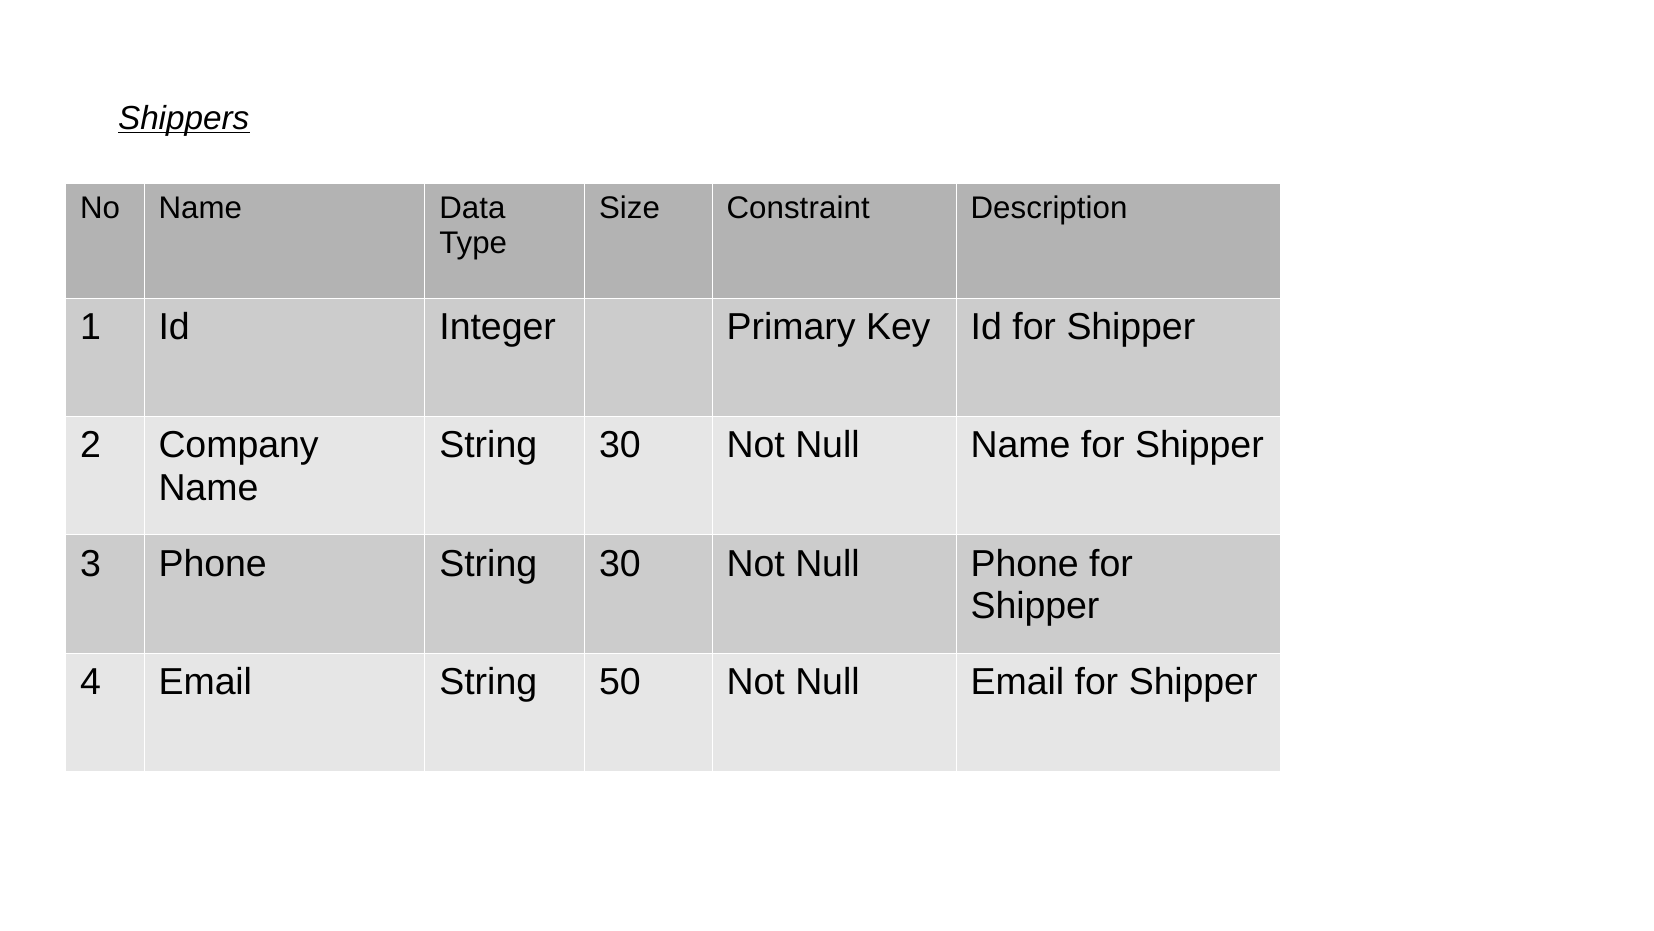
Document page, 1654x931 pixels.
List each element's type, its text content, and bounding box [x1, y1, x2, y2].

table_cell Primary Key [713, 299, 956, 416]
table_cell Email for Shipper [957, 654, 1280, 771]
table_cell [585, 299, 712, 416]
table_cell Company Name [145, 417, 424, 534]
table_cell 1 [66, 299, 144, 416]
table_cell Name for Shipper [957, 417, 1280, 534]
table_header Name [145, 184, 424, 298]
table_cell Phone for Shipper [957, 535, 1280, 653]
table_header Constraint [713, 184, 956, 298]
table_cell 2 [66, 417, 144, 534]
table_cell Not Null [713, 417, 956, 534]
table_cell Integer [425, 299, 584, 416]
table_cell 3 [66, 535, 144, 653]
table_cell 50 [585, 654, 712, 771]
table_cell 30 [585, 417, 712, 534]
table_cell Id [145, 299, 424, 416]
table_cell 4 [66, 654, 144, 771]
table_cell Not Null [713, 654, 956, 771]
table_cell Phone [145, 535, 424, 653]
table_header Data Type [425, 184, 584, 298]
table_cell String [425, 417, 584, 534]
table_cell Id for Shipper [957, 299, 1280, 416]
table_header Size [585, 184, 712, 298]
title Shippers [118, 70, 284, 166]
table_header Description [957, 184, 1280, 298]
table_cell 30 [585, 535, 712, 653]
table_cell Not Null [713, 535, 956, 653]
table_cell Email [145, 654, 424, 771]
table_header No [66, 184, 144, 298]
table_cell String [425, 535, 584, 653]
table_cell String [425, 654, 584, 771]
